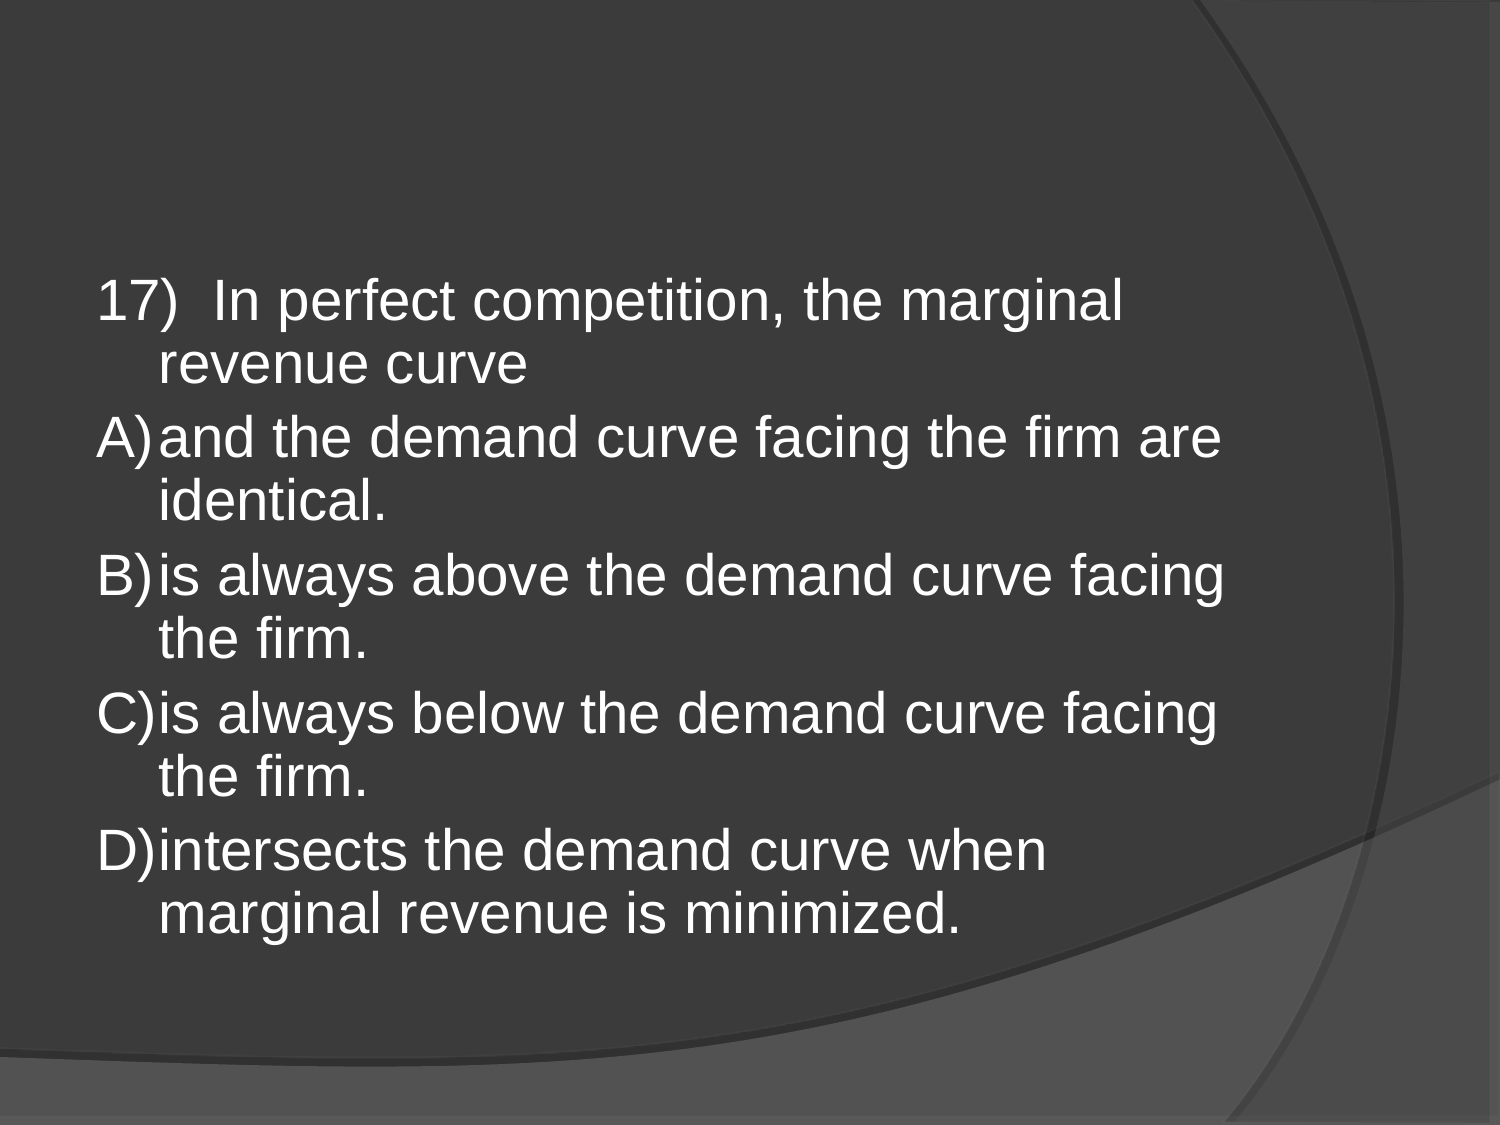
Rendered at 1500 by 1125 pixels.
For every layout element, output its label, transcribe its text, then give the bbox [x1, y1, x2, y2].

list 17) In perfect competition, the marginal revenue curve A) and the demand curve facing the firm are identical. B) is always above the demand curve facing the firm. C) is always below the demand curve facing the firm. D) intersects the demand curve when marginal revenue is minimized. [75, 262, 1300, 1005]
